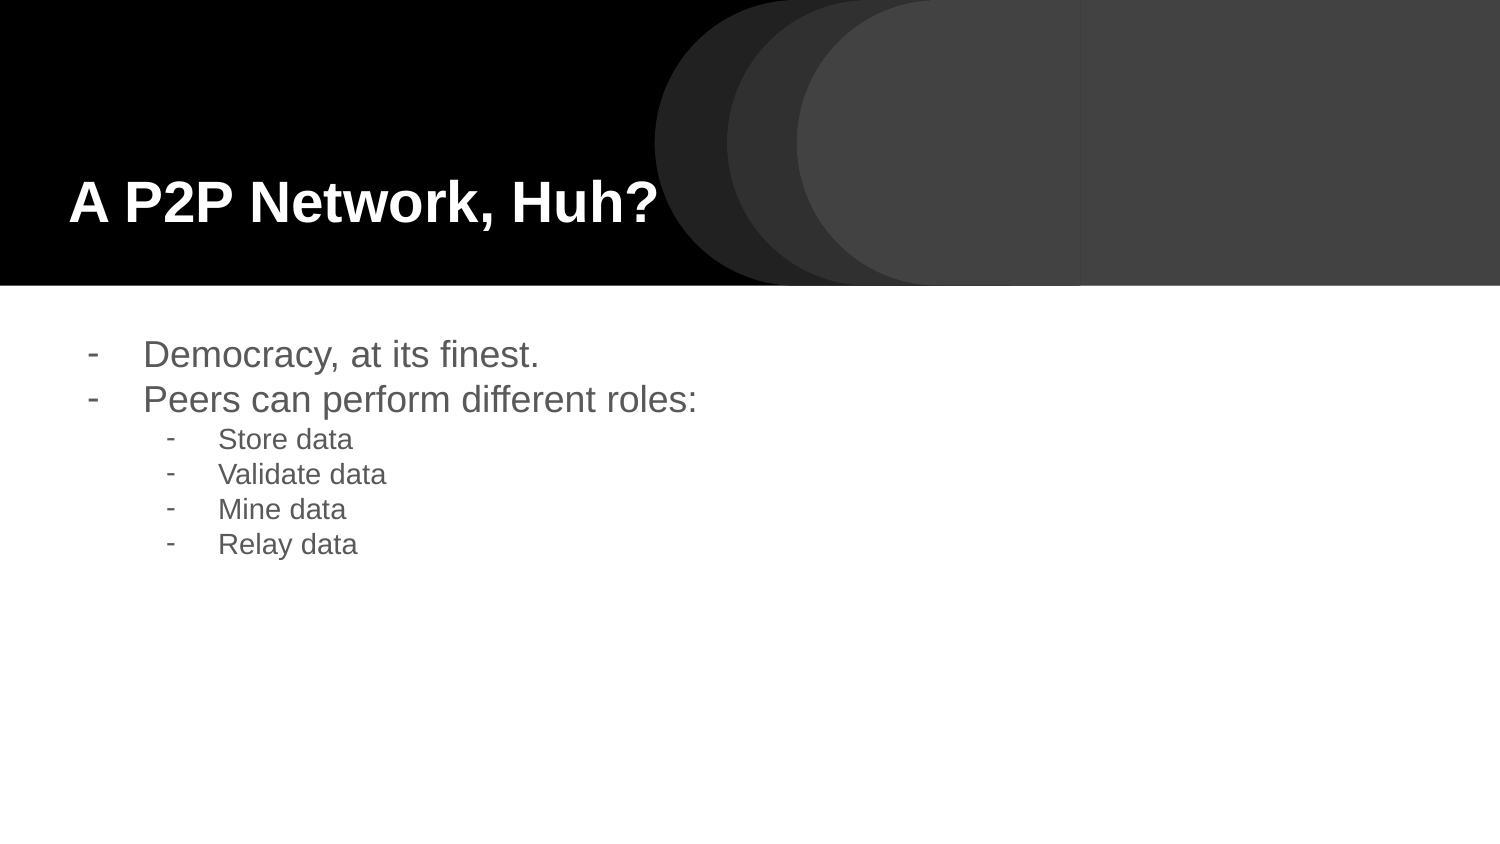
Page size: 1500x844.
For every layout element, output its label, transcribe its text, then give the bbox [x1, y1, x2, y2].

list Democracy, at its finest. Peers can perform different roles: Store data Validate data Mine data Relay data [53, 315, 1447, 759]
title A P2P Network, Huh? [53, 24, 706, 250]
